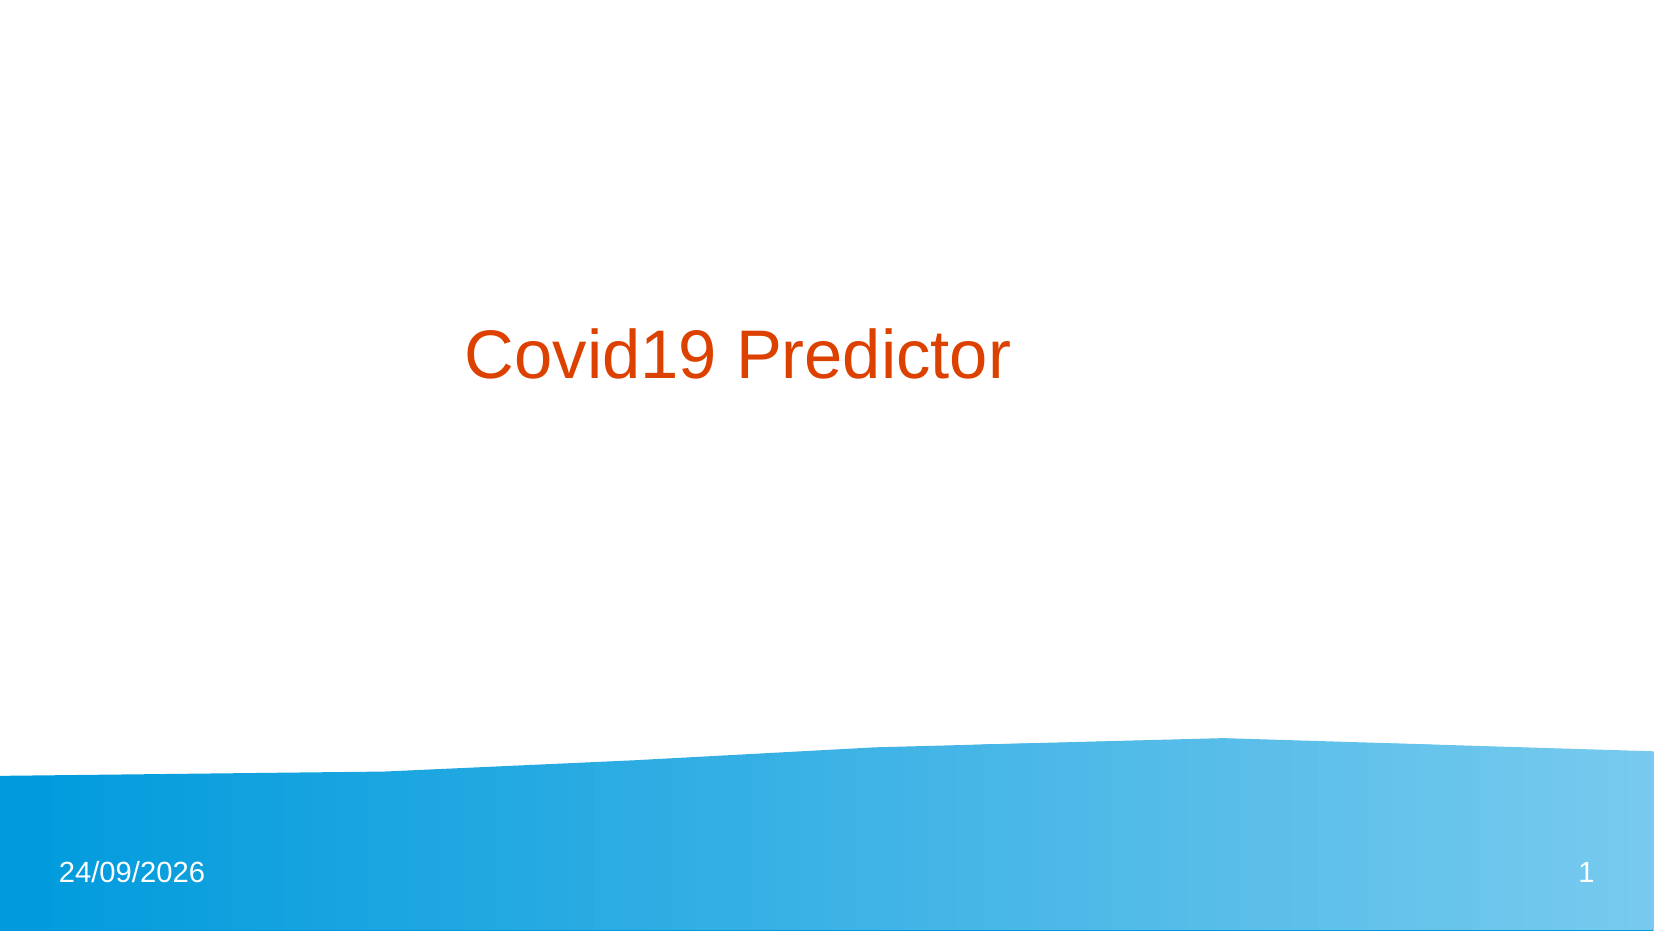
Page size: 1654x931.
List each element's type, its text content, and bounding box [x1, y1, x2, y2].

title Covid19 Predictor [0, 265, 1477, 443]
